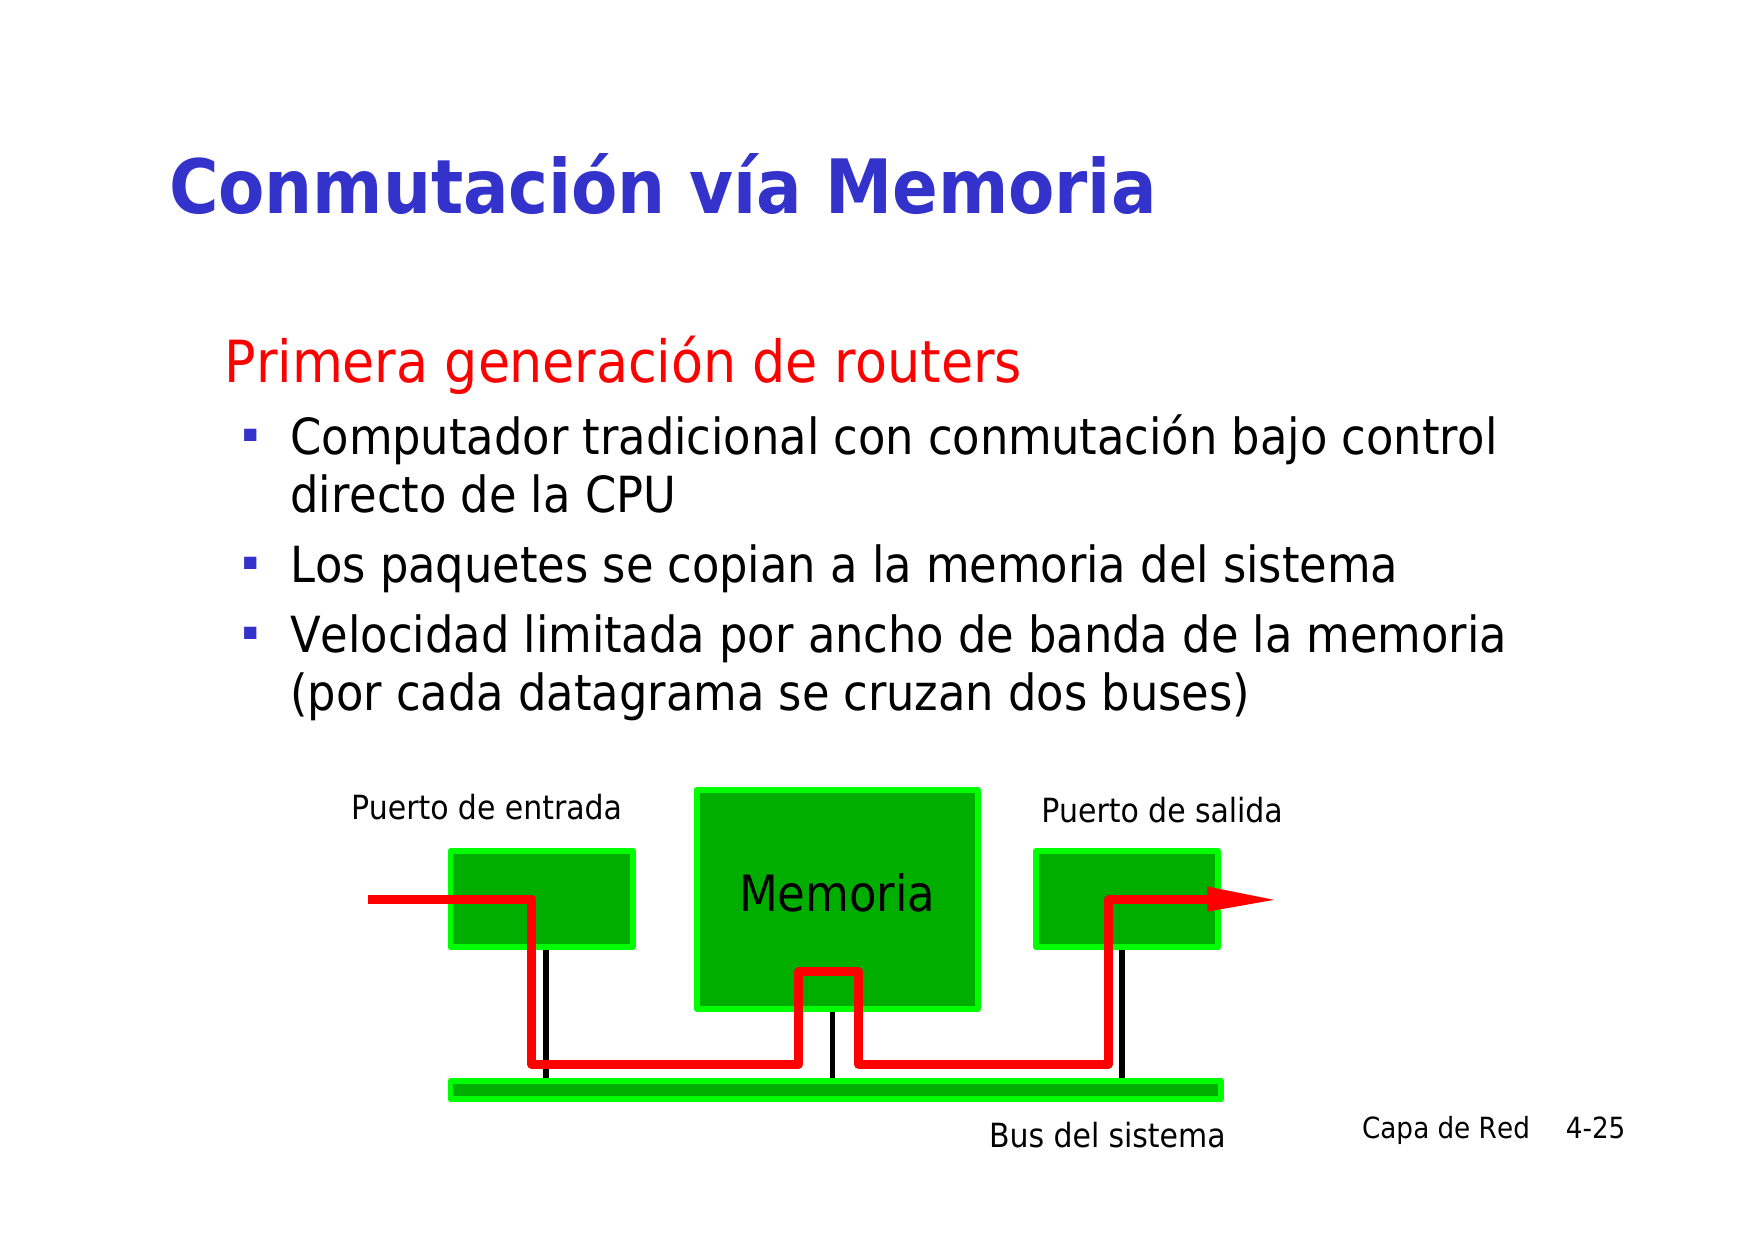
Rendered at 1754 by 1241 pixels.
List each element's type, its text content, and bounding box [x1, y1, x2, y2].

text_box [1036, 850, 1219, 948]
text_box [696, 789, 979, 1009]
text_box Bus del sistema [971, 1102, 1245, 1165]
text_box Puerto de entrada [333, 775, 642, 838]
title Conmutación vía Memoria [154, 82, 1545, 297]
text_box [450, 904, 527, 948]
list Primera generación de routers Computador tradicional con conmutación bajo control directo de la CPU Los paquetes se copian a la memoria del sistema Velocidad limitada por ancho de banda de la memoria (por cada datagrama se cruzan dos buses) [154, 320, 1545, 972]
text_box Memoria [721, 849, 954, 932]
text_box Puerto de salida [1023, 778, 1303, 840]
text_box [450, 850, 633, 948]
text_box [803, 976, 854, 1009]
text_box [1113, 904, 1219, 948]
text_box [450, 1080, 1222, 1100]
